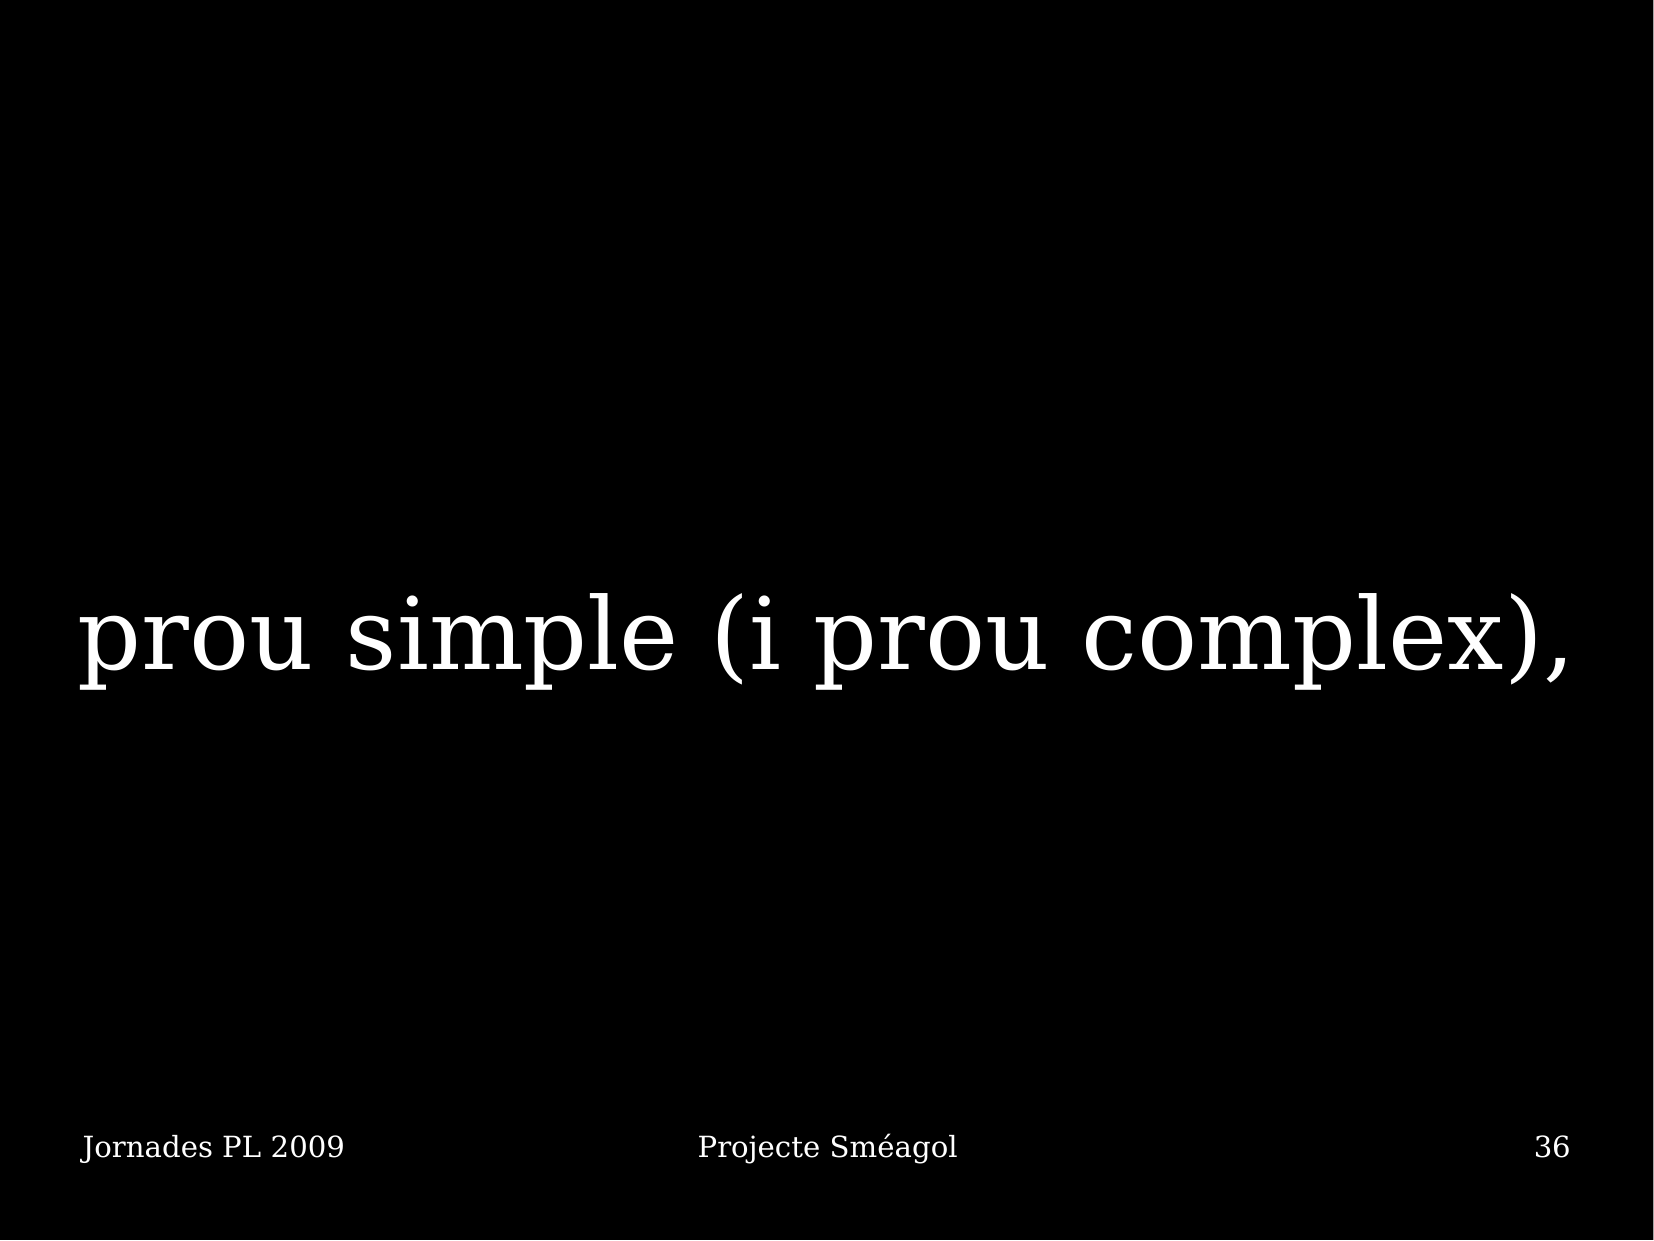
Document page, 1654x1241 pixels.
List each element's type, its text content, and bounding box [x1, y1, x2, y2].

title prou simple (i prou complex), [59, 529, 1595, 711]
